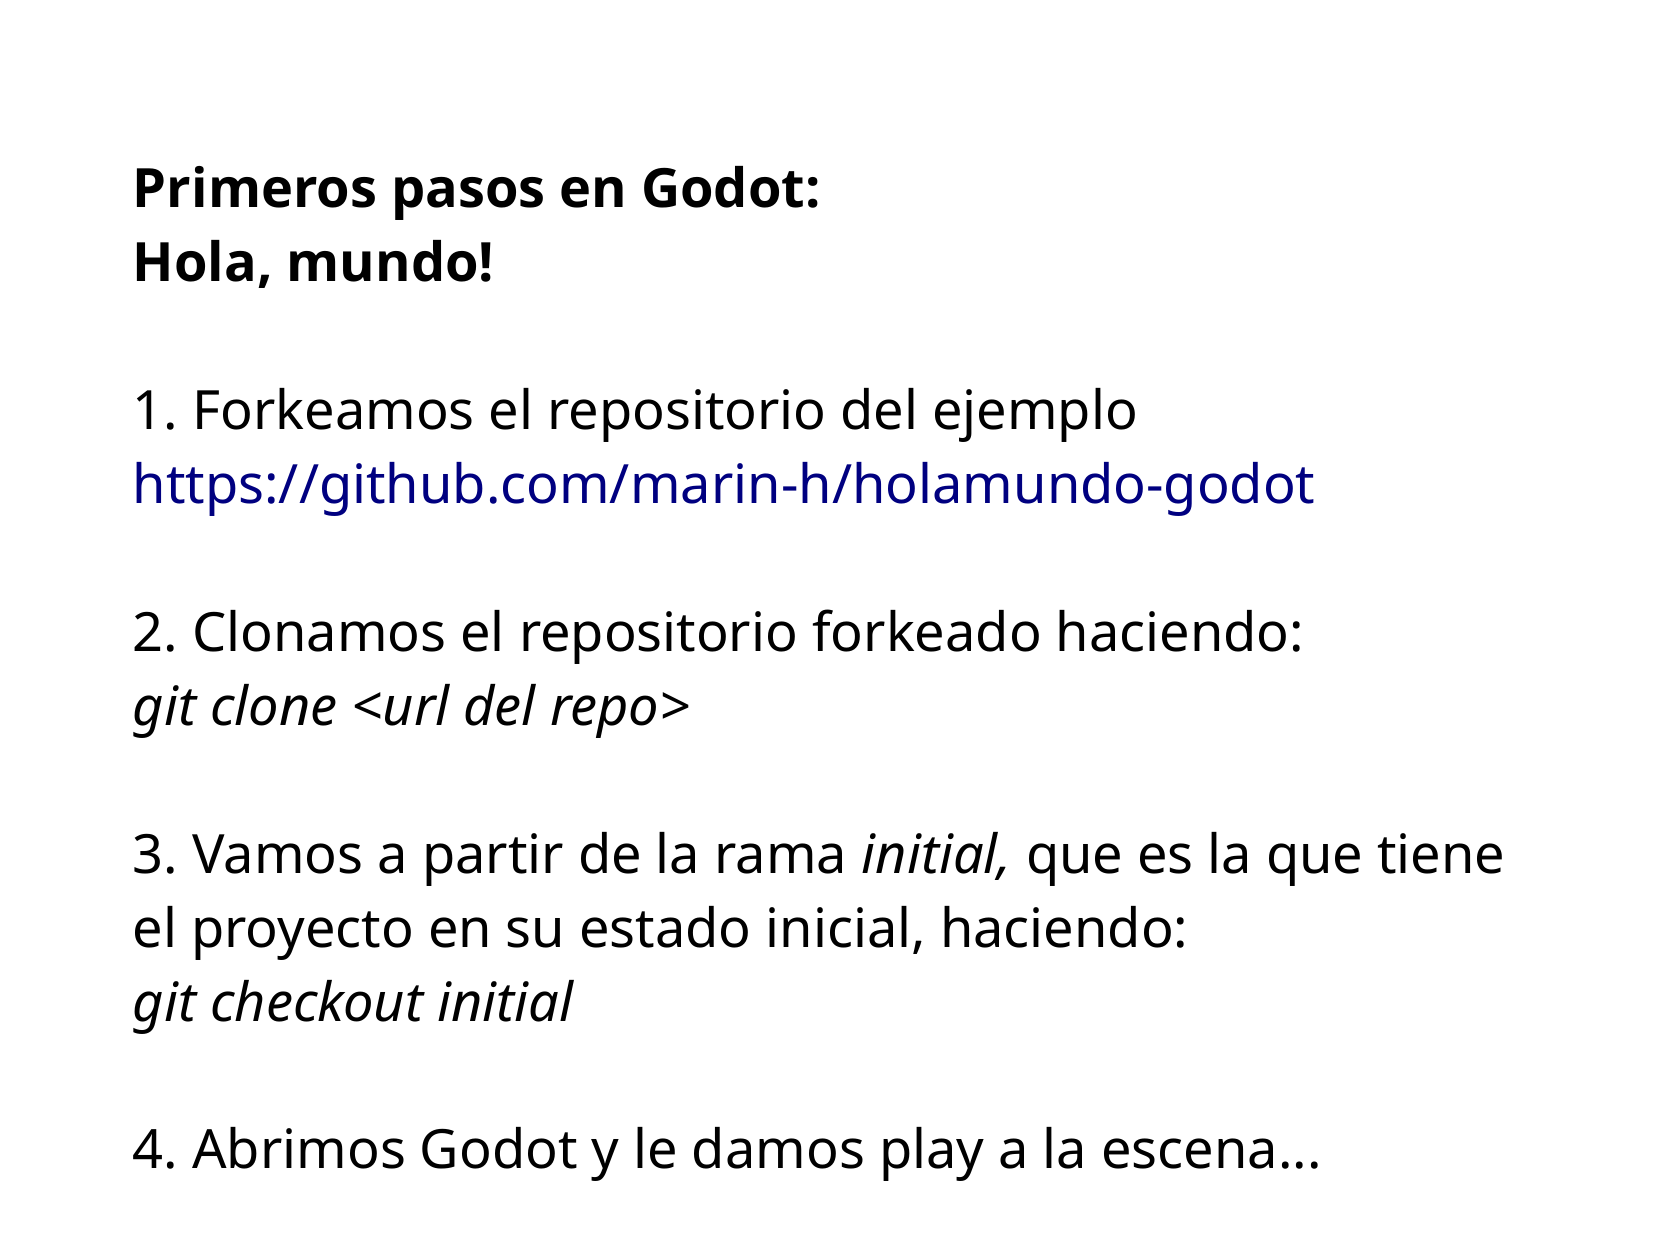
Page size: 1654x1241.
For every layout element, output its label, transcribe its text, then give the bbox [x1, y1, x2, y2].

text_box Primeros pasos en Godot: Hola, mundo! 1. Forkeamos el repositorio del ejemplo https://github.com/marin-h/holamundo-godot 2. Clonamos el repositorio forkeado haciendo: git clone <url del repo> 3. Vamos a partir de la rama initial, que es la que tiene el proyecto en su estado inicial, haciendo: git checkout initial 4. Abrimos Godot y le damos play a la escena... [118, 141, 1524, 1069]
